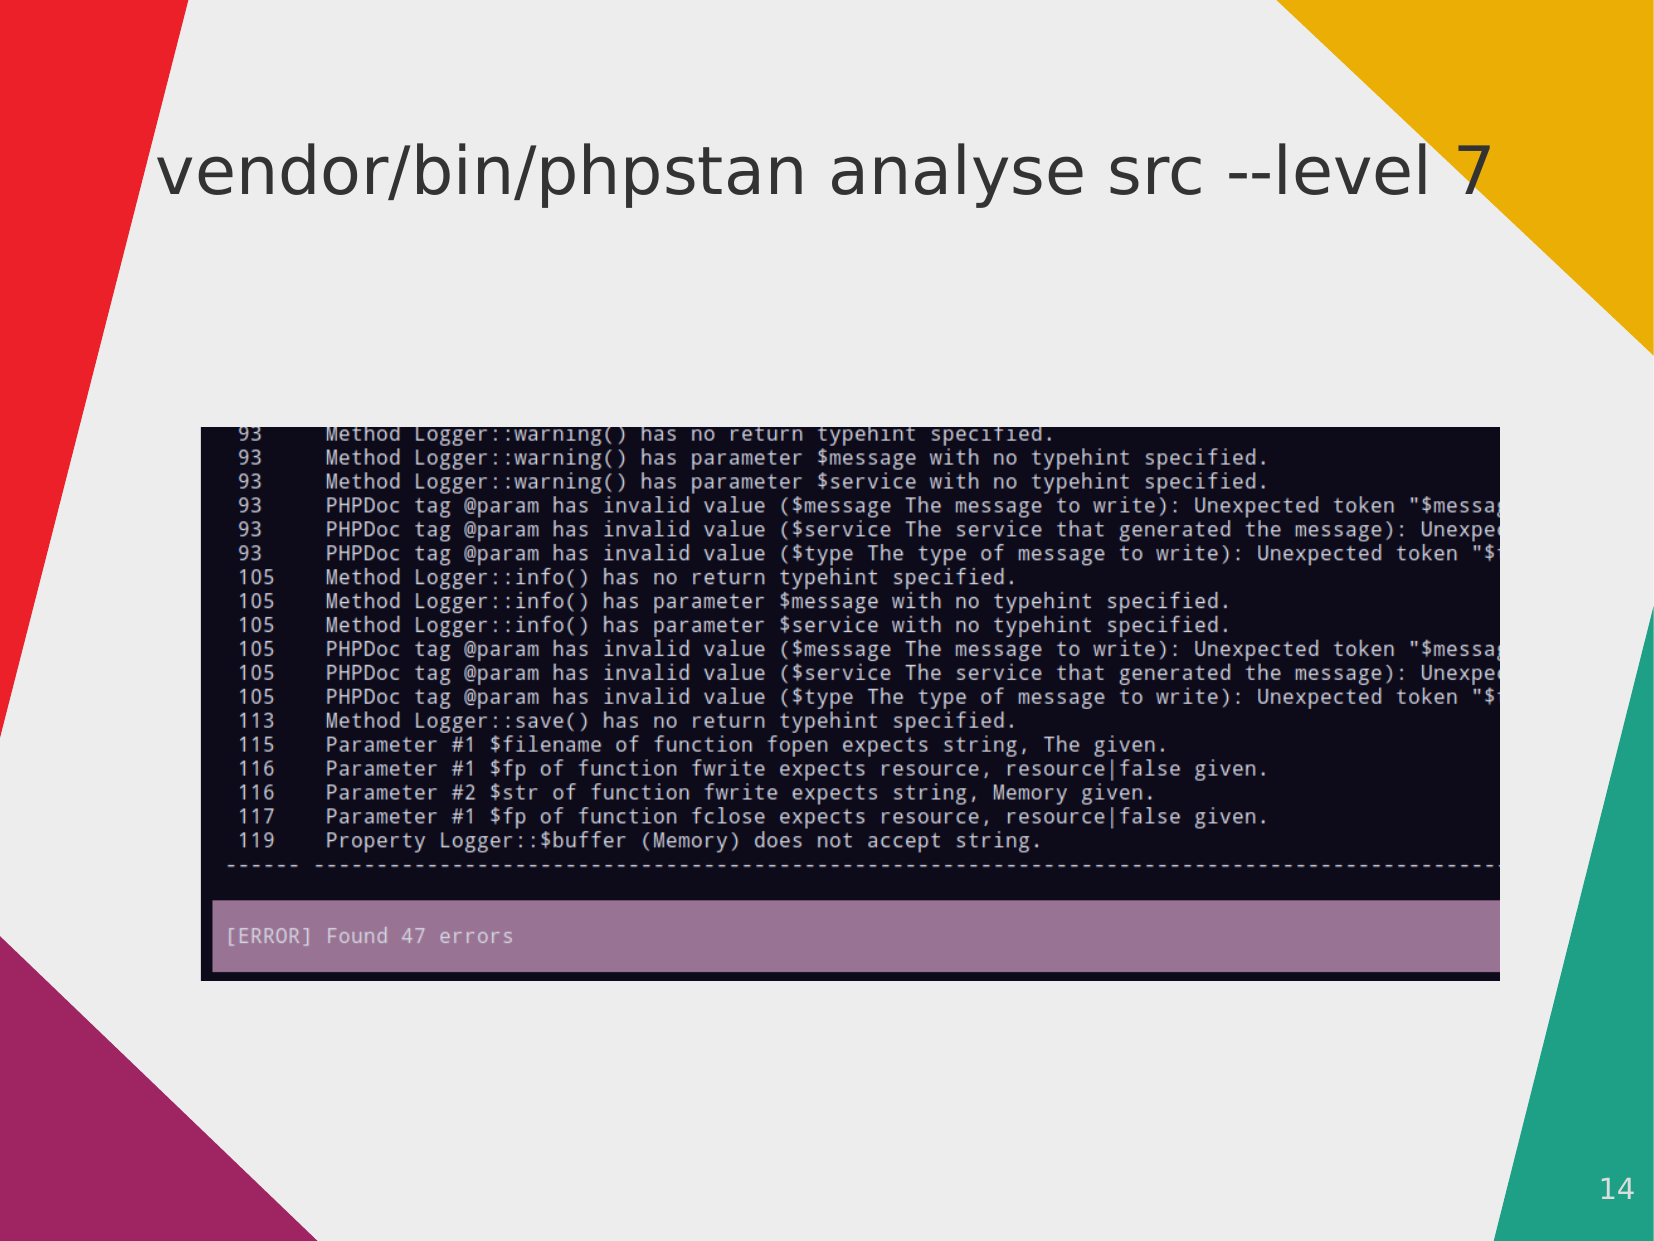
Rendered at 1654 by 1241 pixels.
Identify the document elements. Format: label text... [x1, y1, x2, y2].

title vendor/bin/phpstan analyse src --level 7 [114, 73, 1539, 271]
picture [200, 427, 1500, 981]
